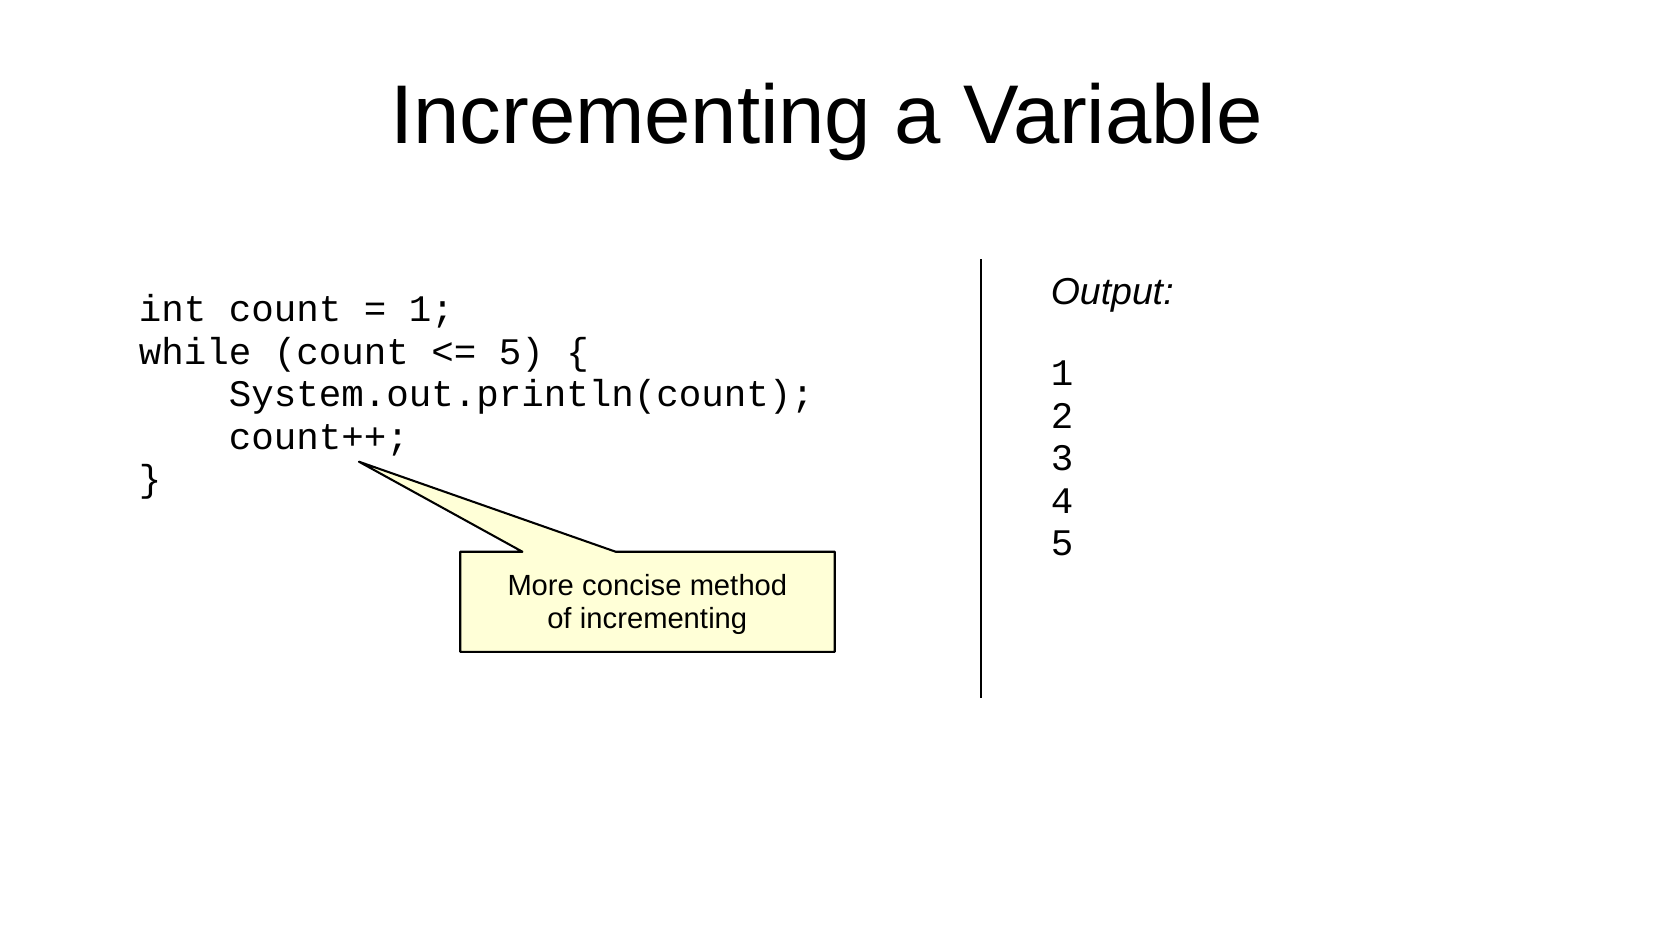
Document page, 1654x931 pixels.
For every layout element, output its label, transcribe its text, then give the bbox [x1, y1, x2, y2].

text_box Output: 1 2 3 4 5 [1036, 263, 1189, 575]
text_box More concise method of incrementing [358, 461, 835, 652]
text_box int count = 1; while (count <= 5) { System.out.println(count); count++; } [123, 282, 829, 511]
title Incrementing a Variable [82, 37, 1571, 193]
